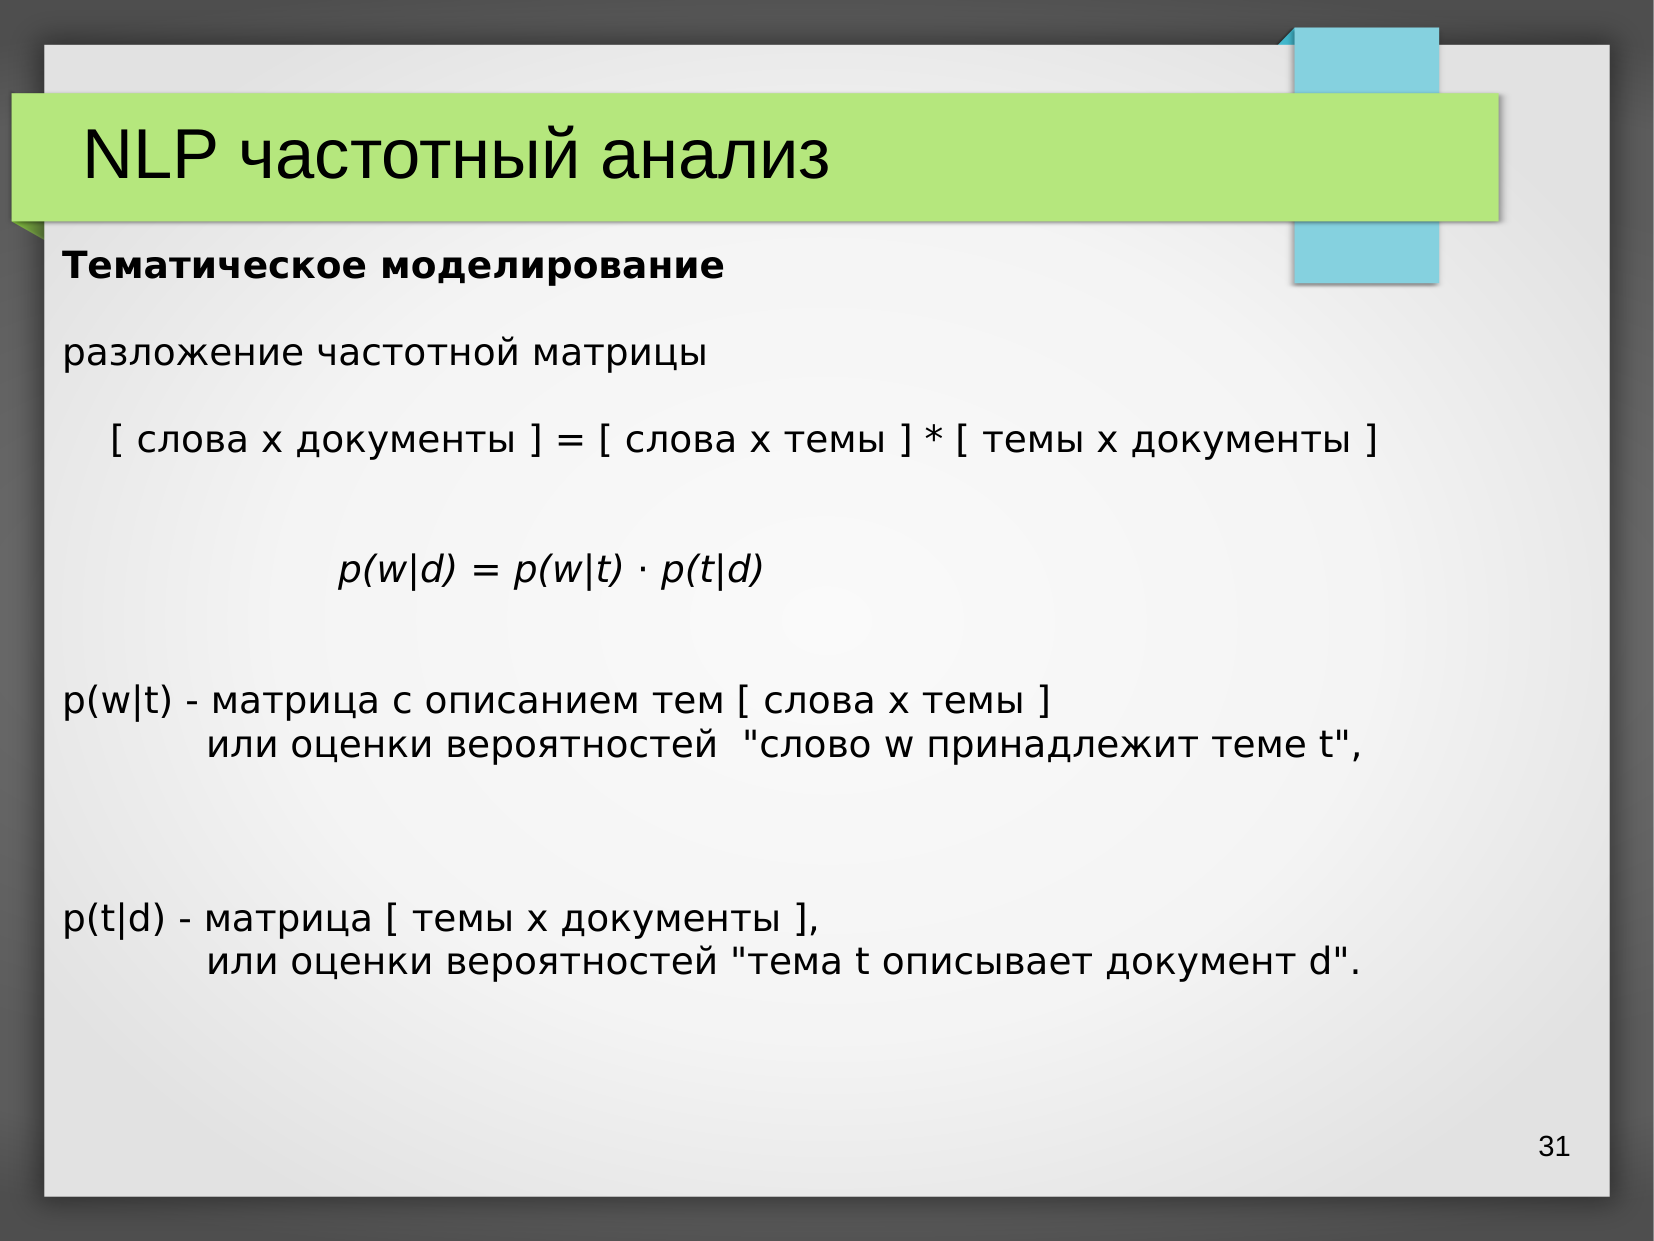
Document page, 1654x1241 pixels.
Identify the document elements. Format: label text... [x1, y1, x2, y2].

text_box Тематическое моделирование разложение частотной матрицы [ слова x документы ] = [ слова х темы ] * [ темы х документы ] p(w|d) = p(w|t) ⋅ p(t|d) p(w|t) - матрица с описанием тем [ слова х темы ] или оценки вероятностей "слово w принадлежит теме t", p(t|d) - матрица [ темы х документы ], или оценки вероятностей "тема t описывает документ d". [47, 236, 1595, 1209]
picture [0, 0, 1654, 1241]
title NLP частотный анализ [82, 113, 1406, 194]
